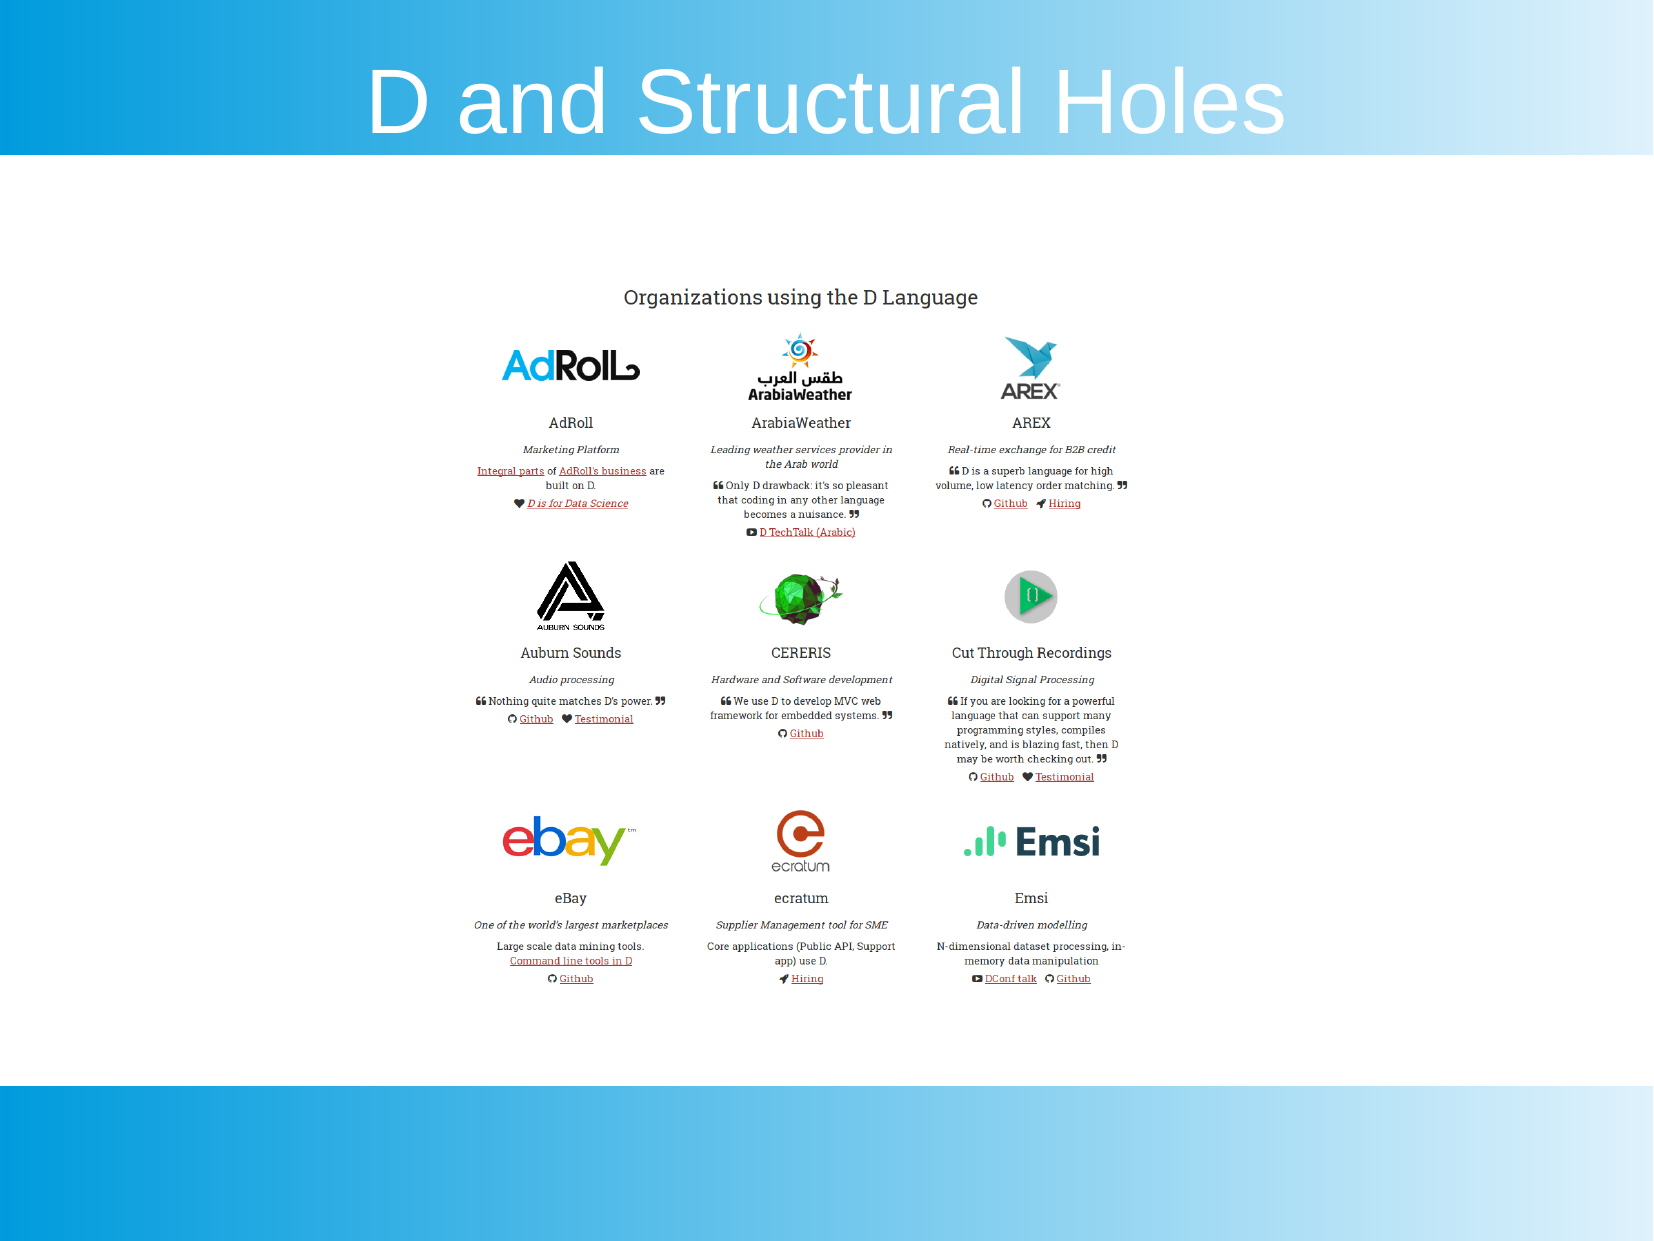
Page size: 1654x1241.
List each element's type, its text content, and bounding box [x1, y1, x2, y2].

title D and Structural Holes [82, 49, 1571, 155]
picture [460, 280, 1158, 1004]
